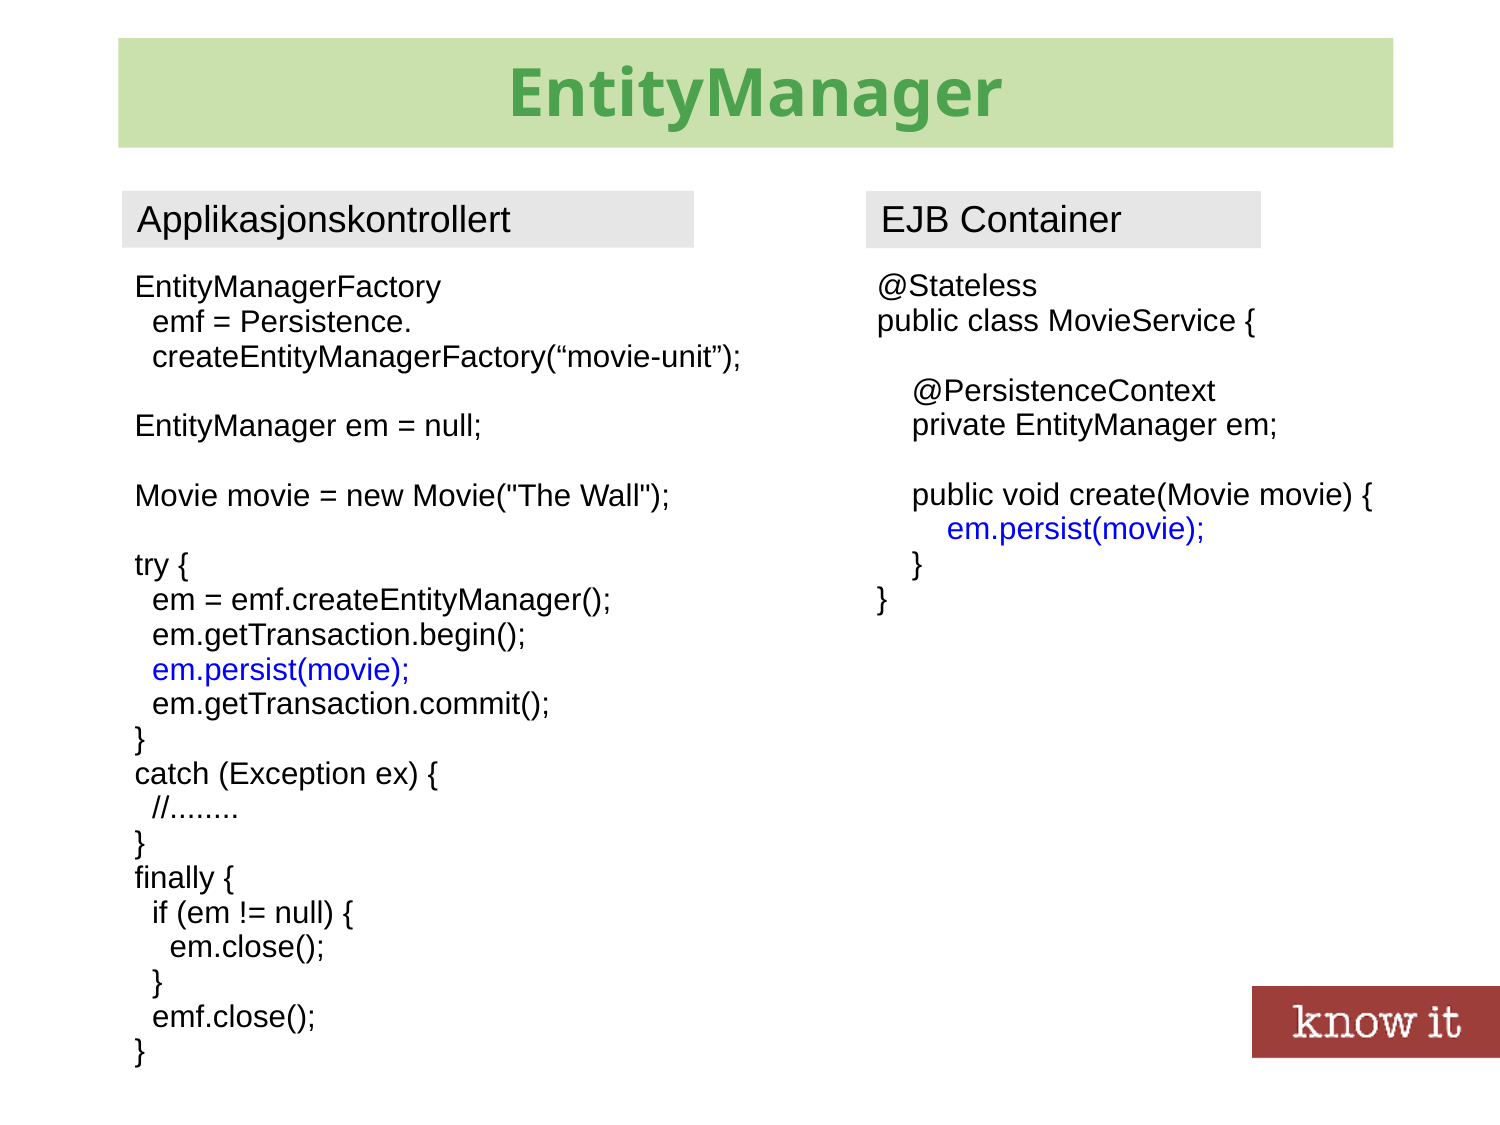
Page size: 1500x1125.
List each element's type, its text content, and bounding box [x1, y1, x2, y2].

picture [1252, 986, 1500, 1058]
text_box EntityManagerFactory emf = Persistence. createEntityManagerFactory(“movie-unit”); EntityManager em = null; Movie movie = new Movie("The Wall"); try { em = emf.createEntityManager(); em.getTransaction.begin(); em.persist(movie); em.getTransaction.commit(); } catch (Exception ex) { //........ } finally { if (em != null) { em.close(); } emf.close(); } [119, 262, 765, 1076]
text_box EntityManager [118, 38, 1394, 148]
text_box @Stateless public class MovieService { @PersistenceContext private EntityManager em; public void create(Movie movie) { em.persist(movie); } } [862, 261, 1434, 812]
text_box EJB Container [865, 191, 1261, 249]
text_box Applikasjonskontrollert [122, 190, 694, 248]
